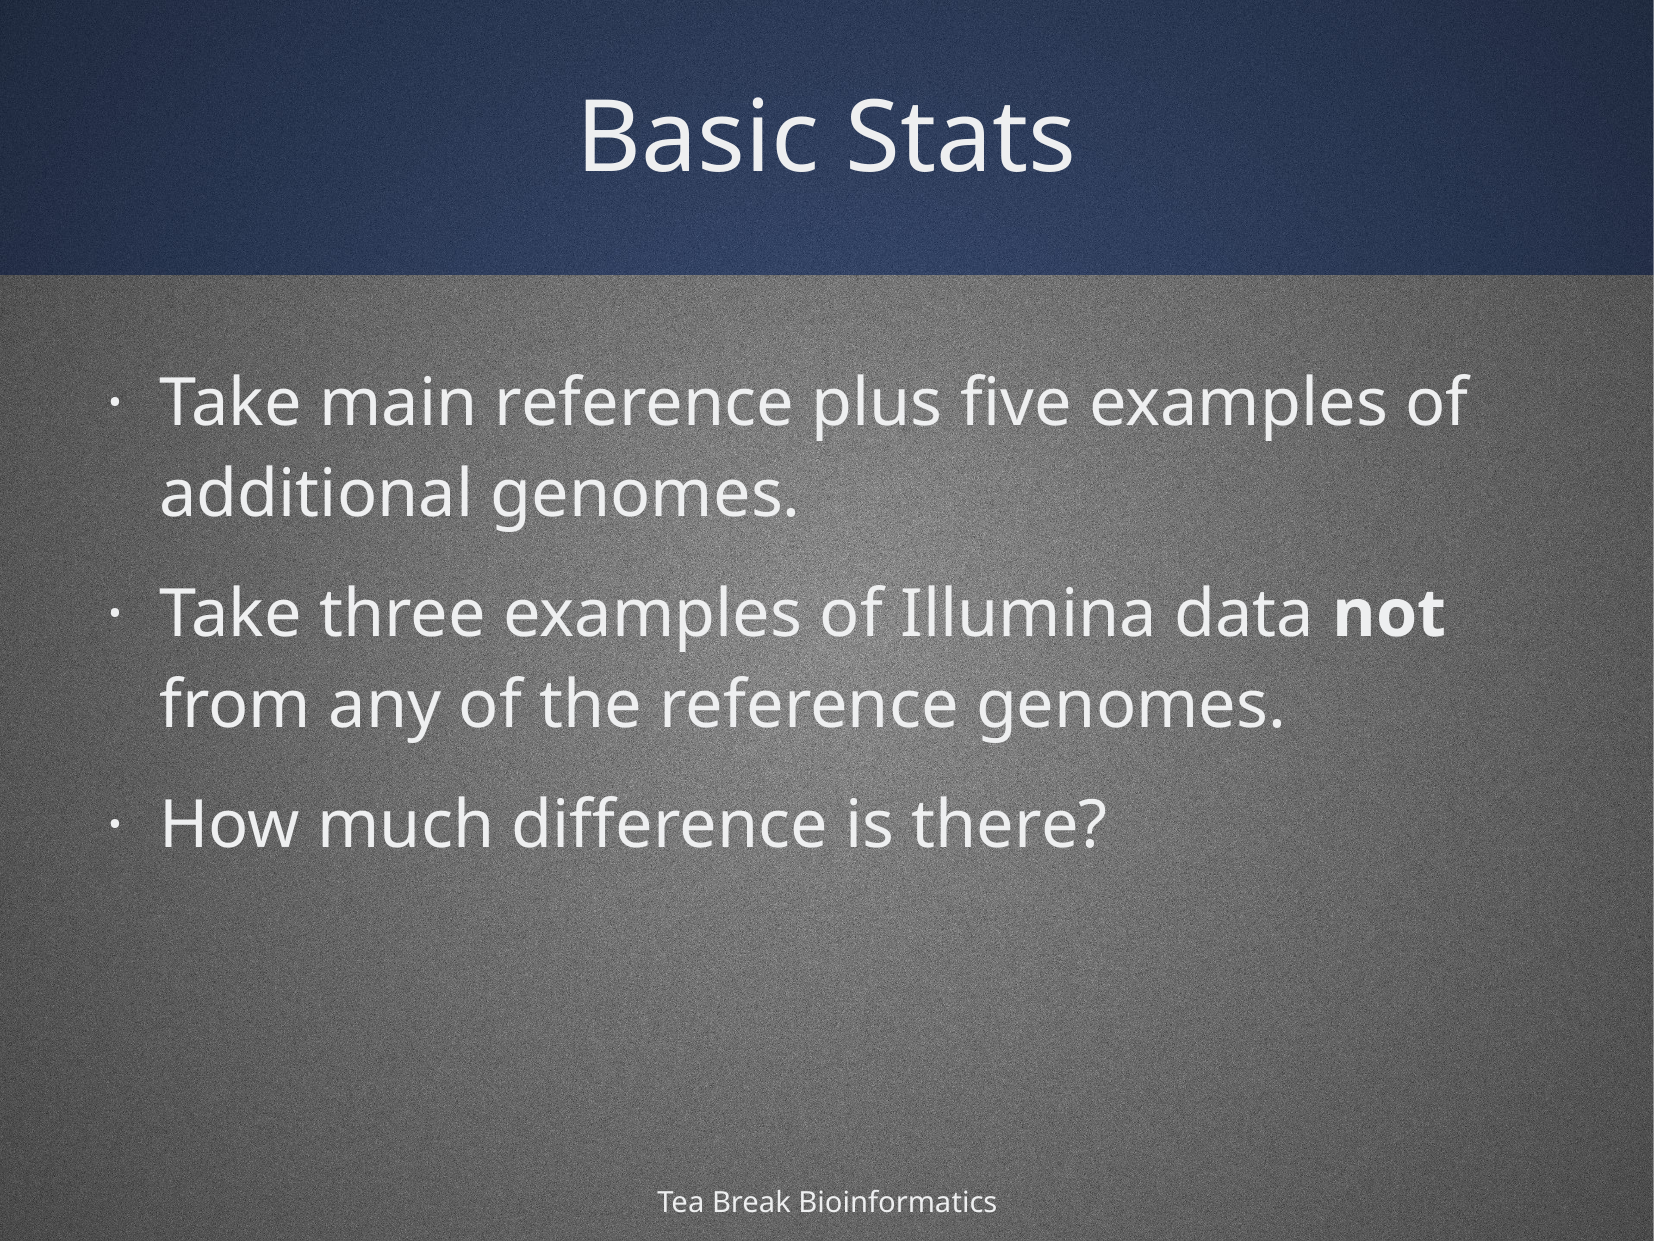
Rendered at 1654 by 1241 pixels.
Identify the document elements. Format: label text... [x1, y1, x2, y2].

list Take main reference plus five examples of additional genomes. Take three examples of Illumina data not from any of the reference genomes. How much difference is there? [88, 354, 1565, 1066]
title Basic Stats [88, 29, 1565, 237]
picture [0, 0, 1654, 1241]
